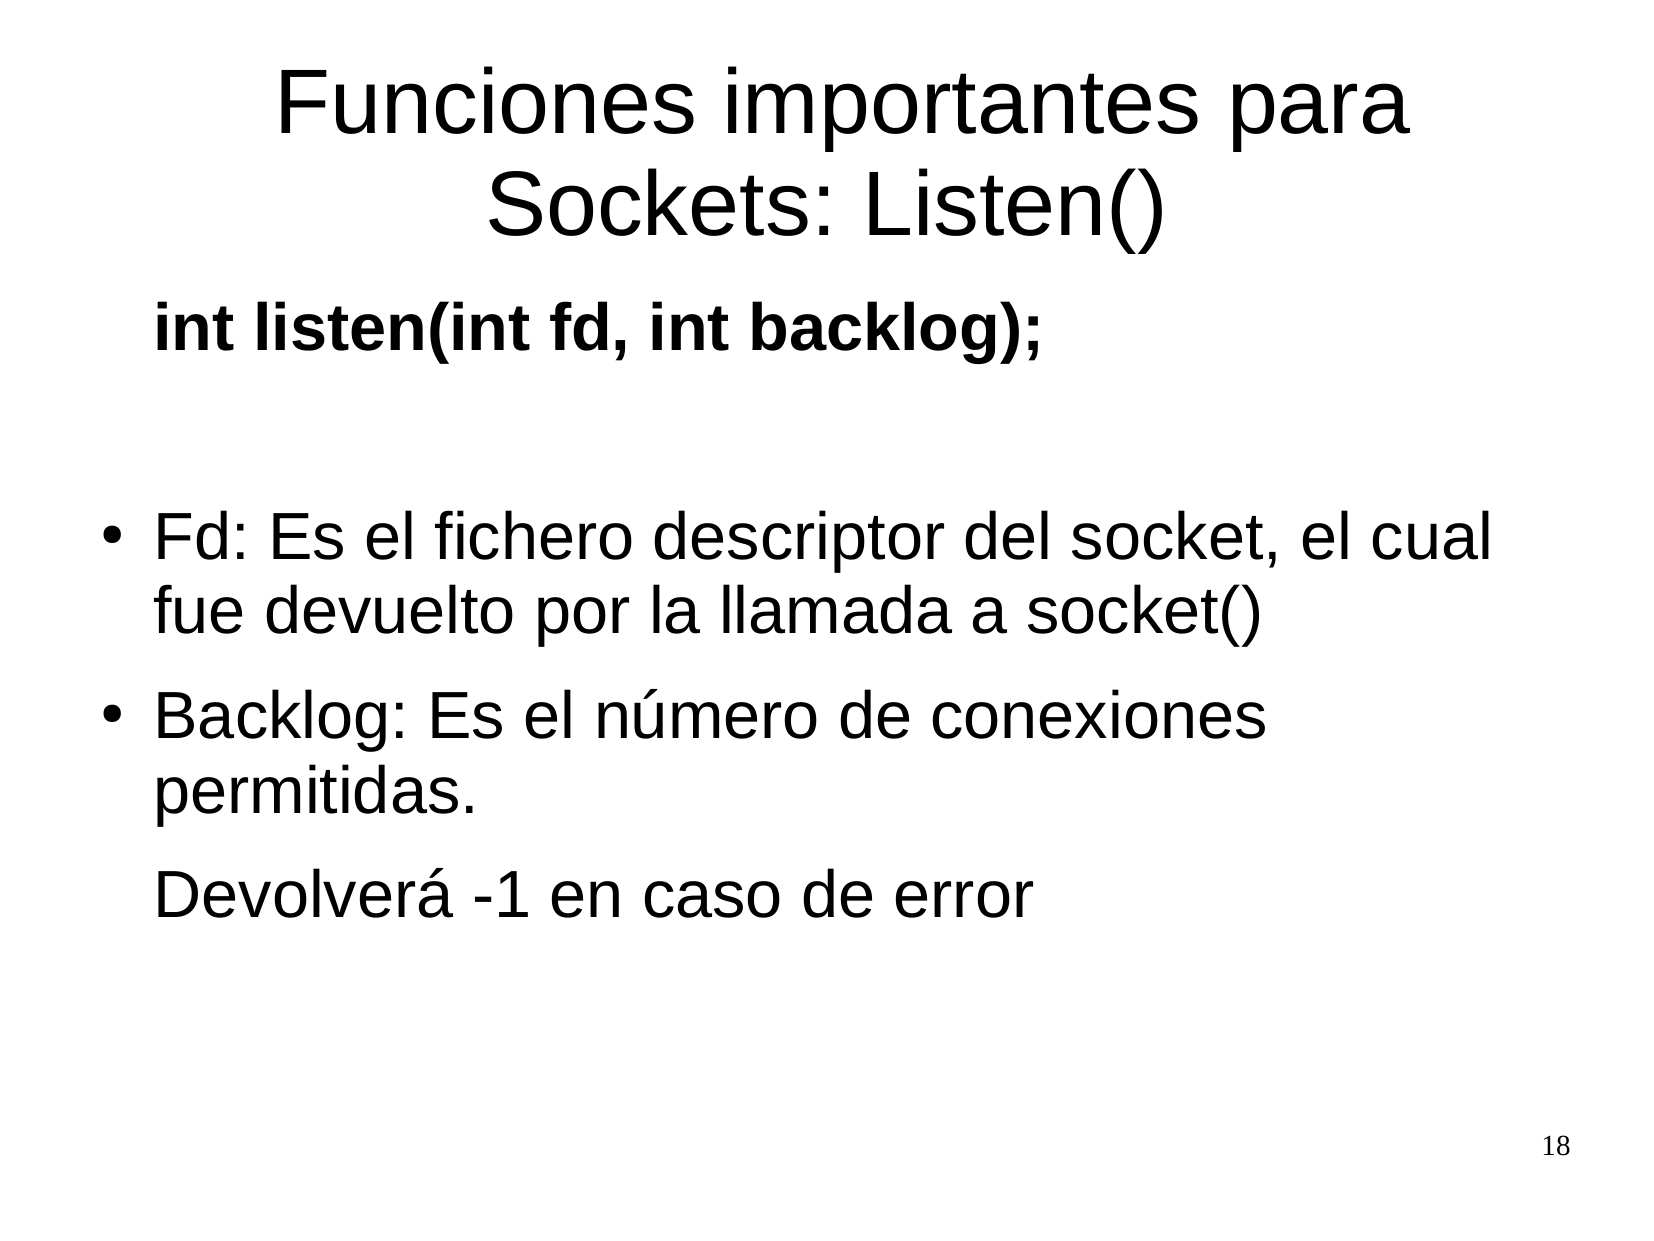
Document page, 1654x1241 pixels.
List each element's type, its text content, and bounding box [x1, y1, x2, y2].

title Funciones importantes para Sockets: Listen() [82, 49, 1571, 257]
list int listen(int fd, int backlog); Fd: Es el fichero descriptor del socket, el cual fue devuelto por la llamada a socket() Backlog: Es el número de conexiones permitidas. Devolverá -1 en caso de error [82, 290, 1538, 1010]
